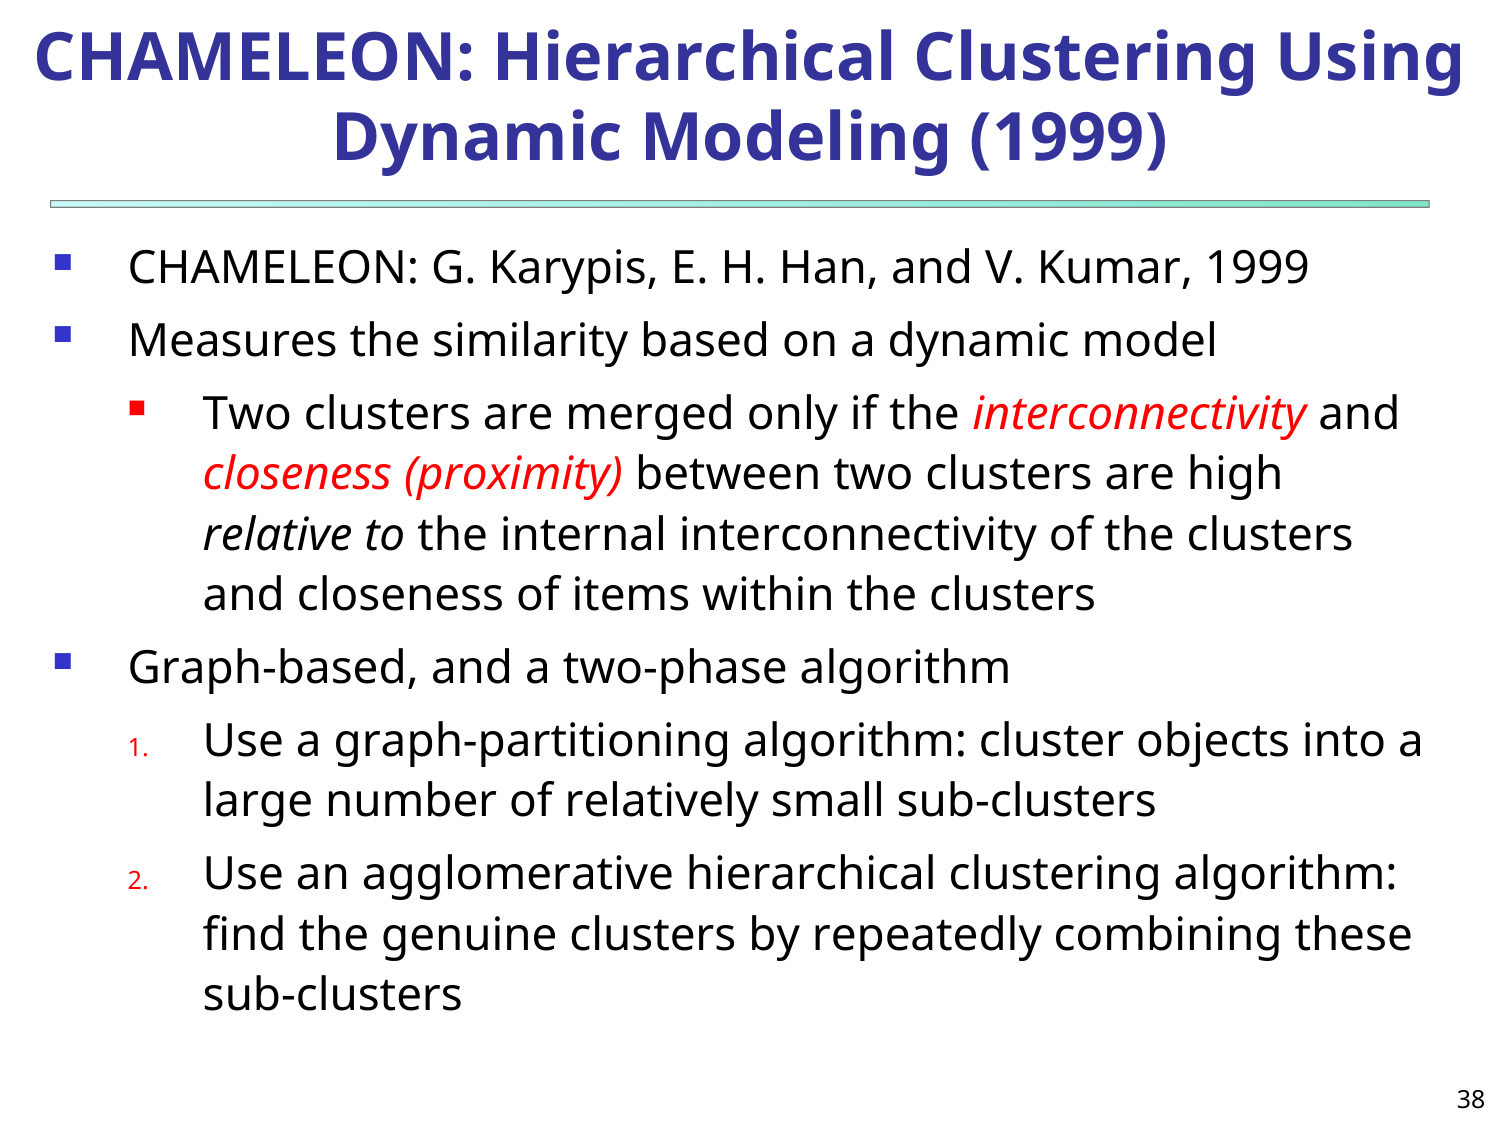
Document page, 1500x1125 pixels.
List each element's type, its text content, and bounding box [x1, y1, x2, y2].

list CHAMELEON: G. Karypis, E. H. Han, and V. Kumar, 1999 Measures the similarity based on a dynamic model Two clusters are merged only if the interconnectivity and closeness (proximity) between two clusters are high relative to the internal interconnectivity of the clusters and closeness of items within the clusters Graph-based, and a two-phase algorithm Use a graph-partitioning algorithm: cluster objects into a large number of relatively small sub-clusters Use an agglomerative hierarchical clustering algorithm: find the genuine clusters by repeatedly combining these sub-clusters [37, 224, 1450, 1088]
text_box 18 [1187, 1062, 1500, 1125]
title CHAMELEON: Hierarchical Clustering Using Dynamic Modeling (1999) [0, 6, 1500, 182]
